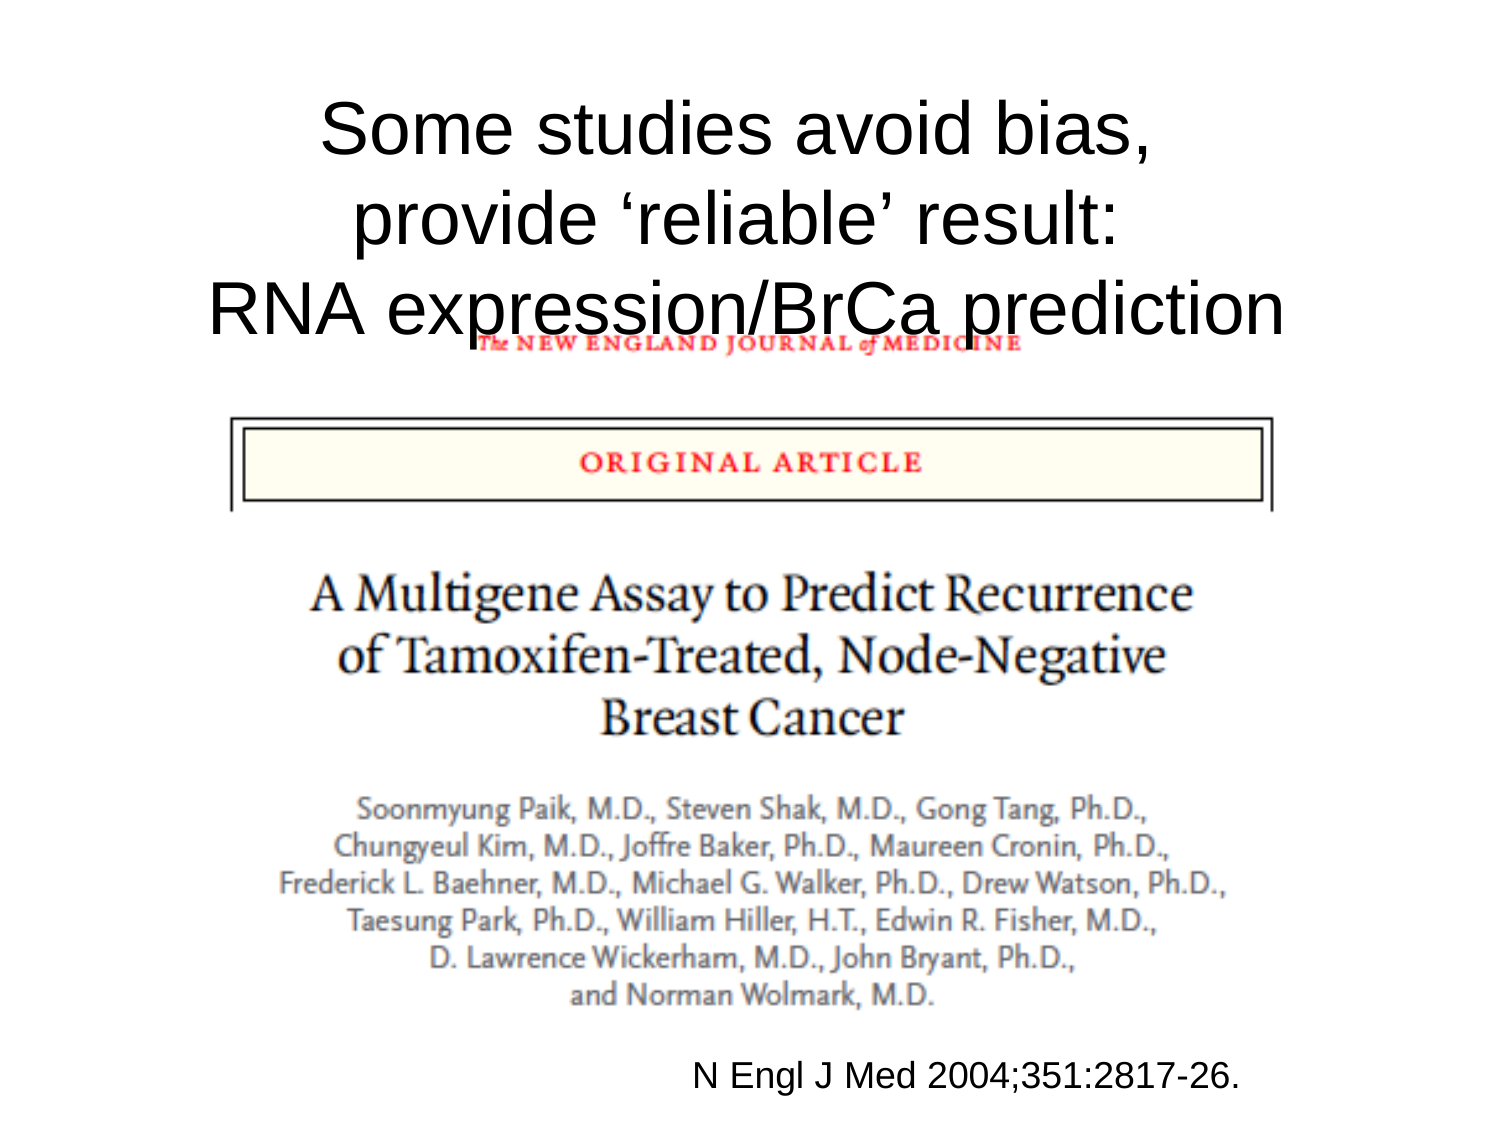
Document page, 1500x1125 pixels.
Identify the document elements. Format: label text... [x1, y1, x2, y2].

title N Engl J Med 2004;351:2817-26. [174, 974, 1450, 1125]
text_box [137, 299, 1326, 1048]
text_box Some studies avoid bias, provide ‘reliable’ result: RNA expression/BrCa prediction [192, 71, 1303, 357]
